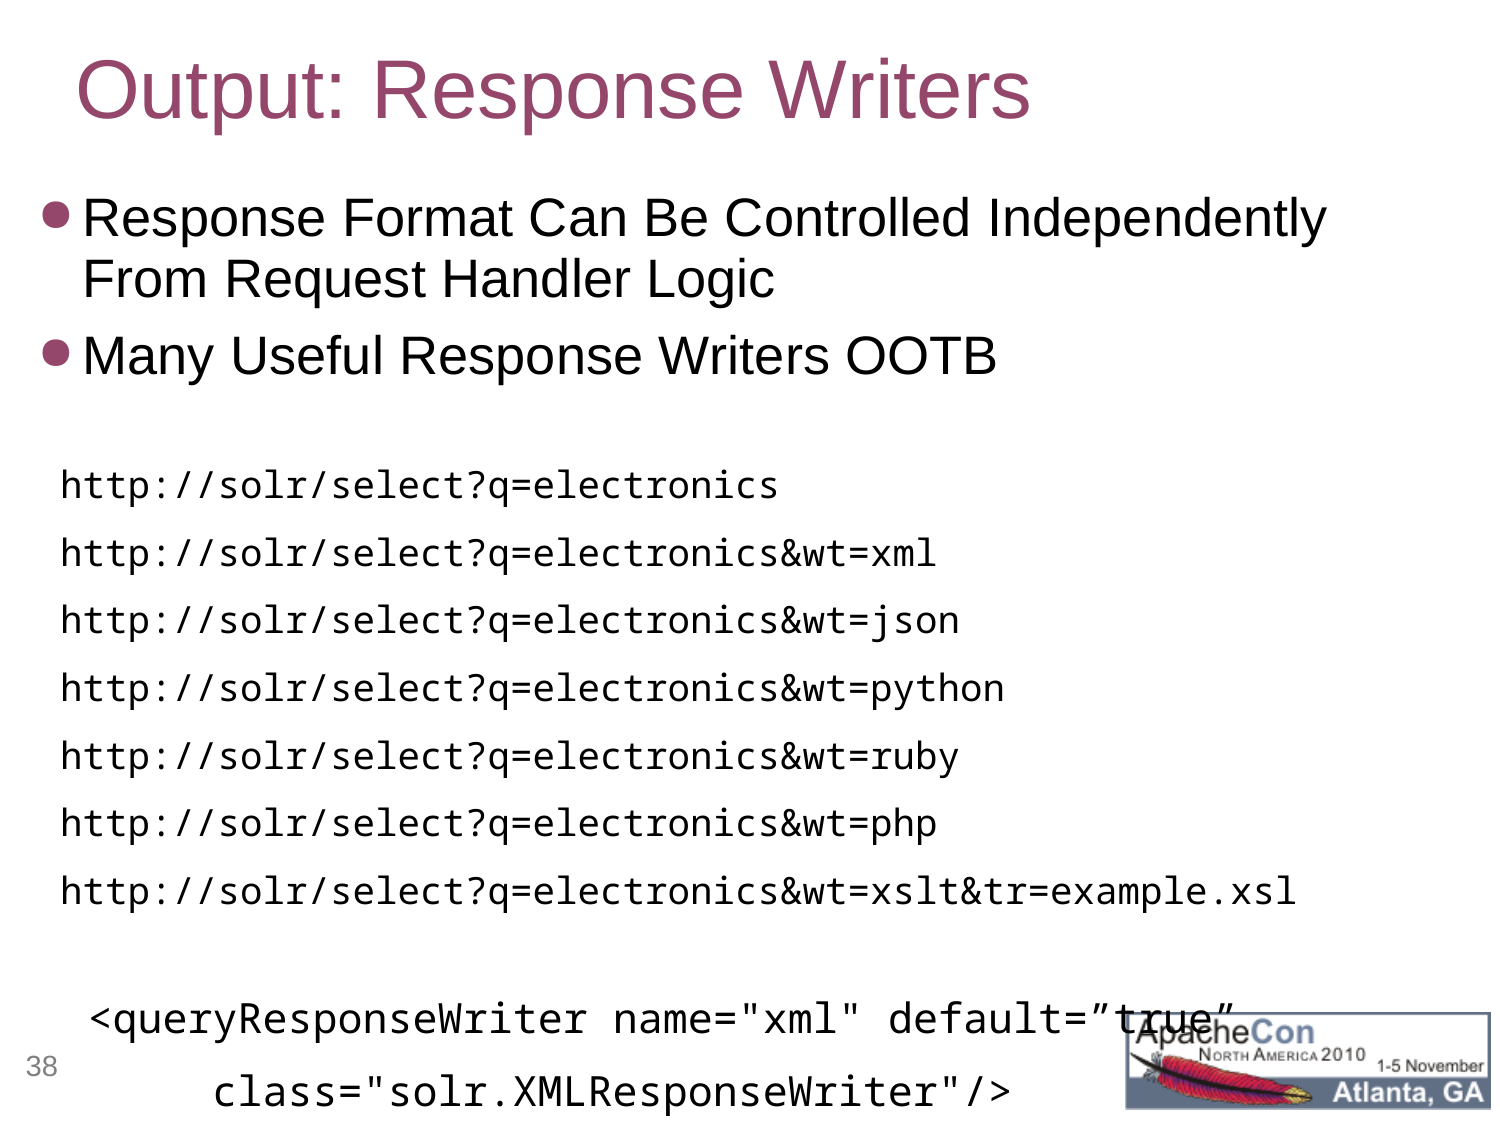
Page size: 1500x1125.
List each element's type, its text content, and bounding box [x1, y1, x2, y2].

list Response Format Can Be Controlled Independently From Request Handler Logic Many Useful Response Writers OOTB http://solr/select?q=electronics http://solr/select?q=electronics&wt=xml http://solr/select?q=electronics&wt=json http://solr/select?q=electronics&wt=python http://solr/select?q=electronics&wt=ruby http://solr/select?q=electronics&wt=php http://solr/select?q=electronics&wt=xslt&tr=example.xsl <queryResponseWriter name="xml" default=”true” class="solr.XMLResponseWriter"/> [37, 187, 1463, 1016]
title Output: Response Writers [75, 0, 1425, 181]
picture [1125, 1012, 1491, 1110]
picture [1170, 1016, 1181, 1030]
picture [1194, 1016, 1207, 1020]
